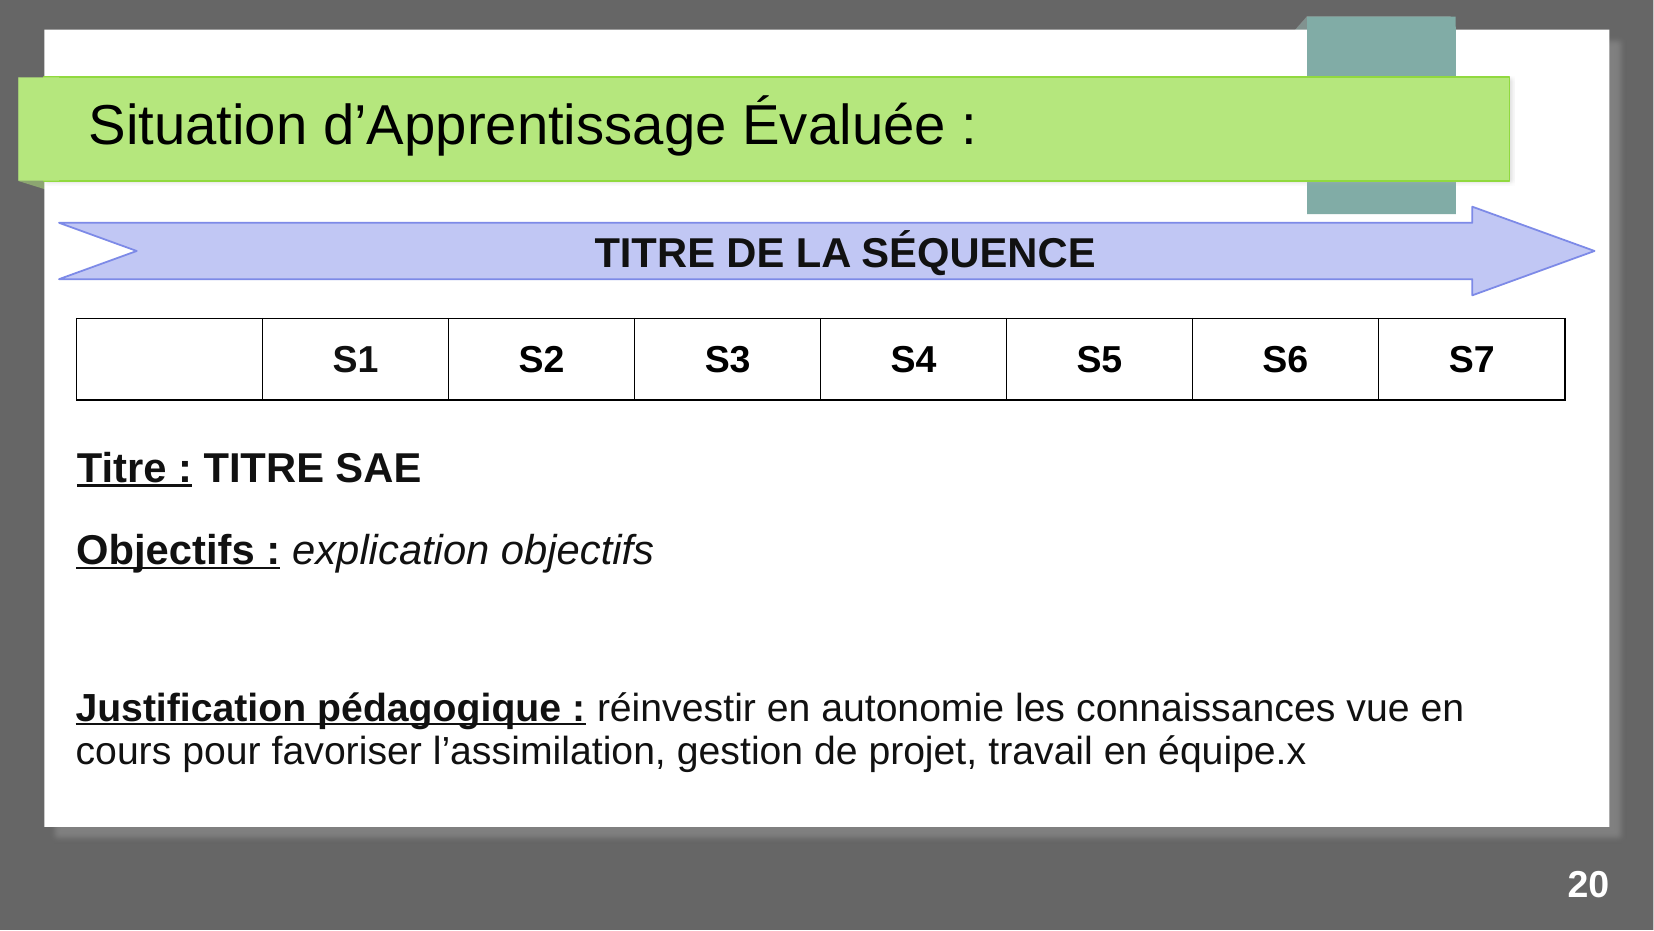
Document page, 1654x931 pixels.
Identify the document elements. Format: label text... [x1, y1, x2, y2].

title Situation d’Apprentissage Évaluée : [88, 73, 1506, 178]
list Justification pédagogique : réinvestir en autonomie les connaissances vue en cours pour favoriser l’assimilation, gestion de projet, travail en équipe.x [75, 685, 1565, 774]
table_header [77, 319, 262, 399]
list Objectifs : explication objectifs [76, 525, 1565, 575]
list Titre : TITRE SAE [76, 442, 1565, 493]
text_box <numéro> [974, 856, 1625, 916]
table_header S6 [1193, 319, 1378, 399]
list TITRE DE LA SÉQUENCE [210, 228, 1481, 278]
text_box [59, 206, 1595, 296]
table_header S1 [263, 319, 448, 399]
table_header S7 [1379, 319, 1564, 399]
table_header S5 [1007, 319, 1192, 399]
table_header S4 [821, 319, 1006, 399]
table_header S2 [449, 319, 634, 399]
table_header S3 [635, 319, 820, 399]
